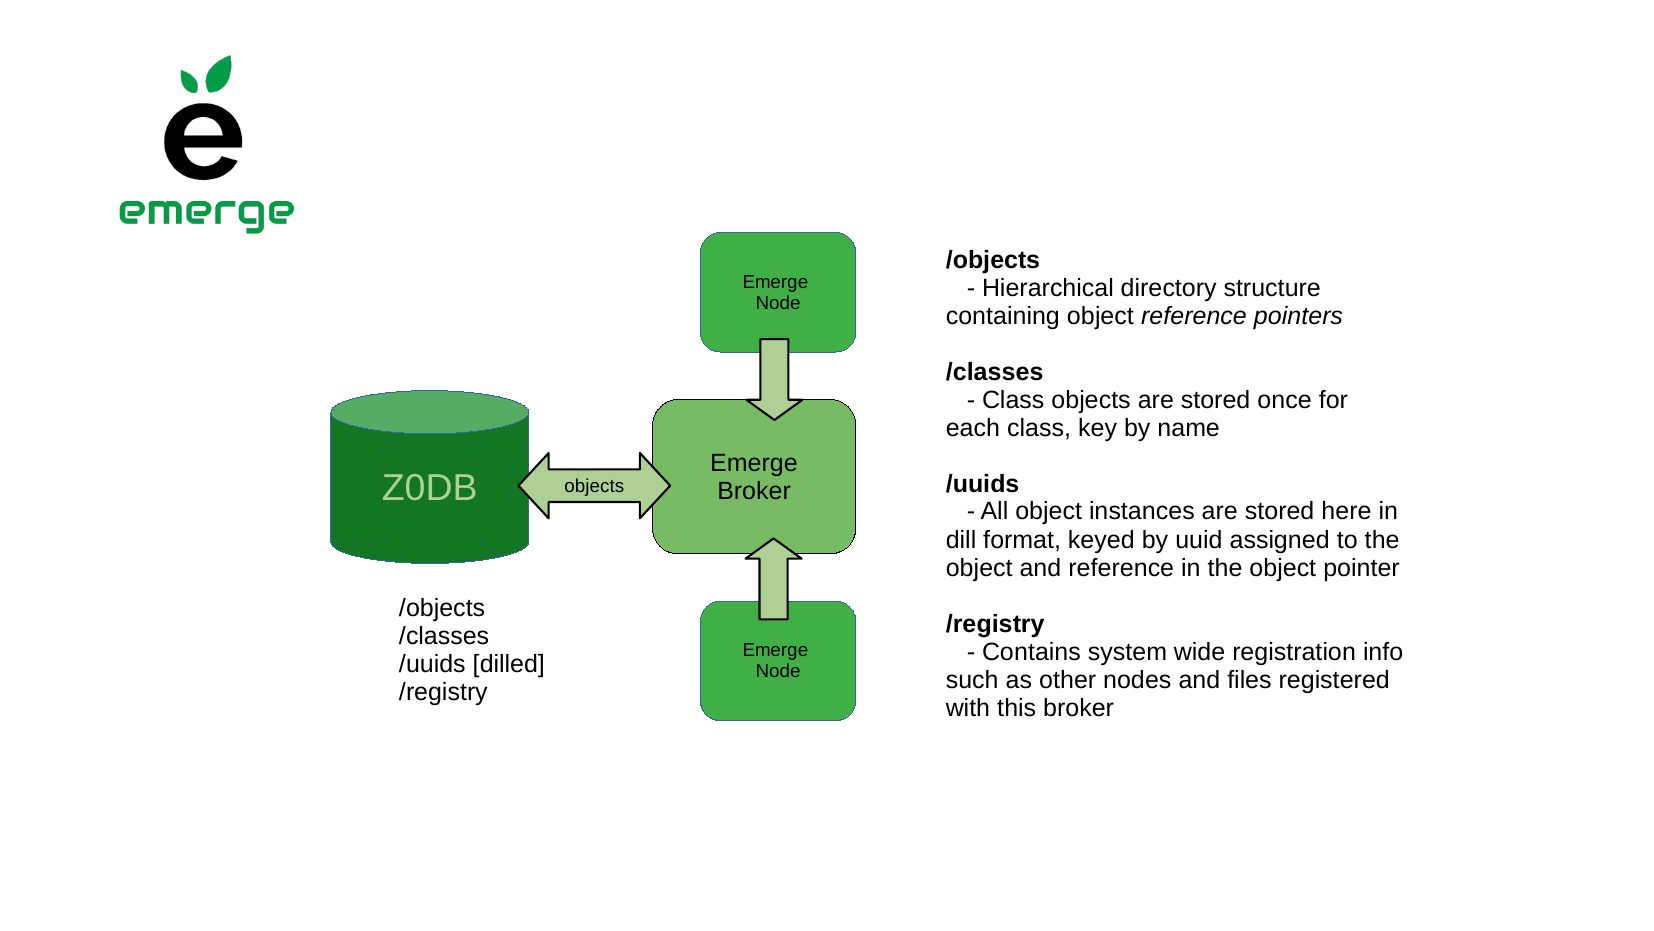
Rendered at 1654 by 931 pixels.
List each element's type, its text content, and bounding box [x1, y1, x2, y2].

text_box Emerge Node [700, 232, 856, 353]
text_box /objects /classes /uuids [dilled] /registry [384, 586, 561, 714]
text_box [745, 538, 802, 620]
text_box [746, 339, 803, 421]
text_box /objects - Hierarchical directory structure containing object reference pointers /classes - Class objects are stored once for each class, key by name /uuids - All object instances are stored here in dill format, keyed by uuid assigned to the object and reference in the object pointer /registry - Contains system wide registration info such as other nodes and files registered with this broker [931, 238, 1420, 729]
text_box Z0DB [330, 413, 529, 564]
text_box Emerge Broker [652, 399, 856, 554]
text_box Emerge Node [700, 601, 856, 721]
picture [111, 52, 296, 238]
text_box objects [518, 453, 671, 519]
